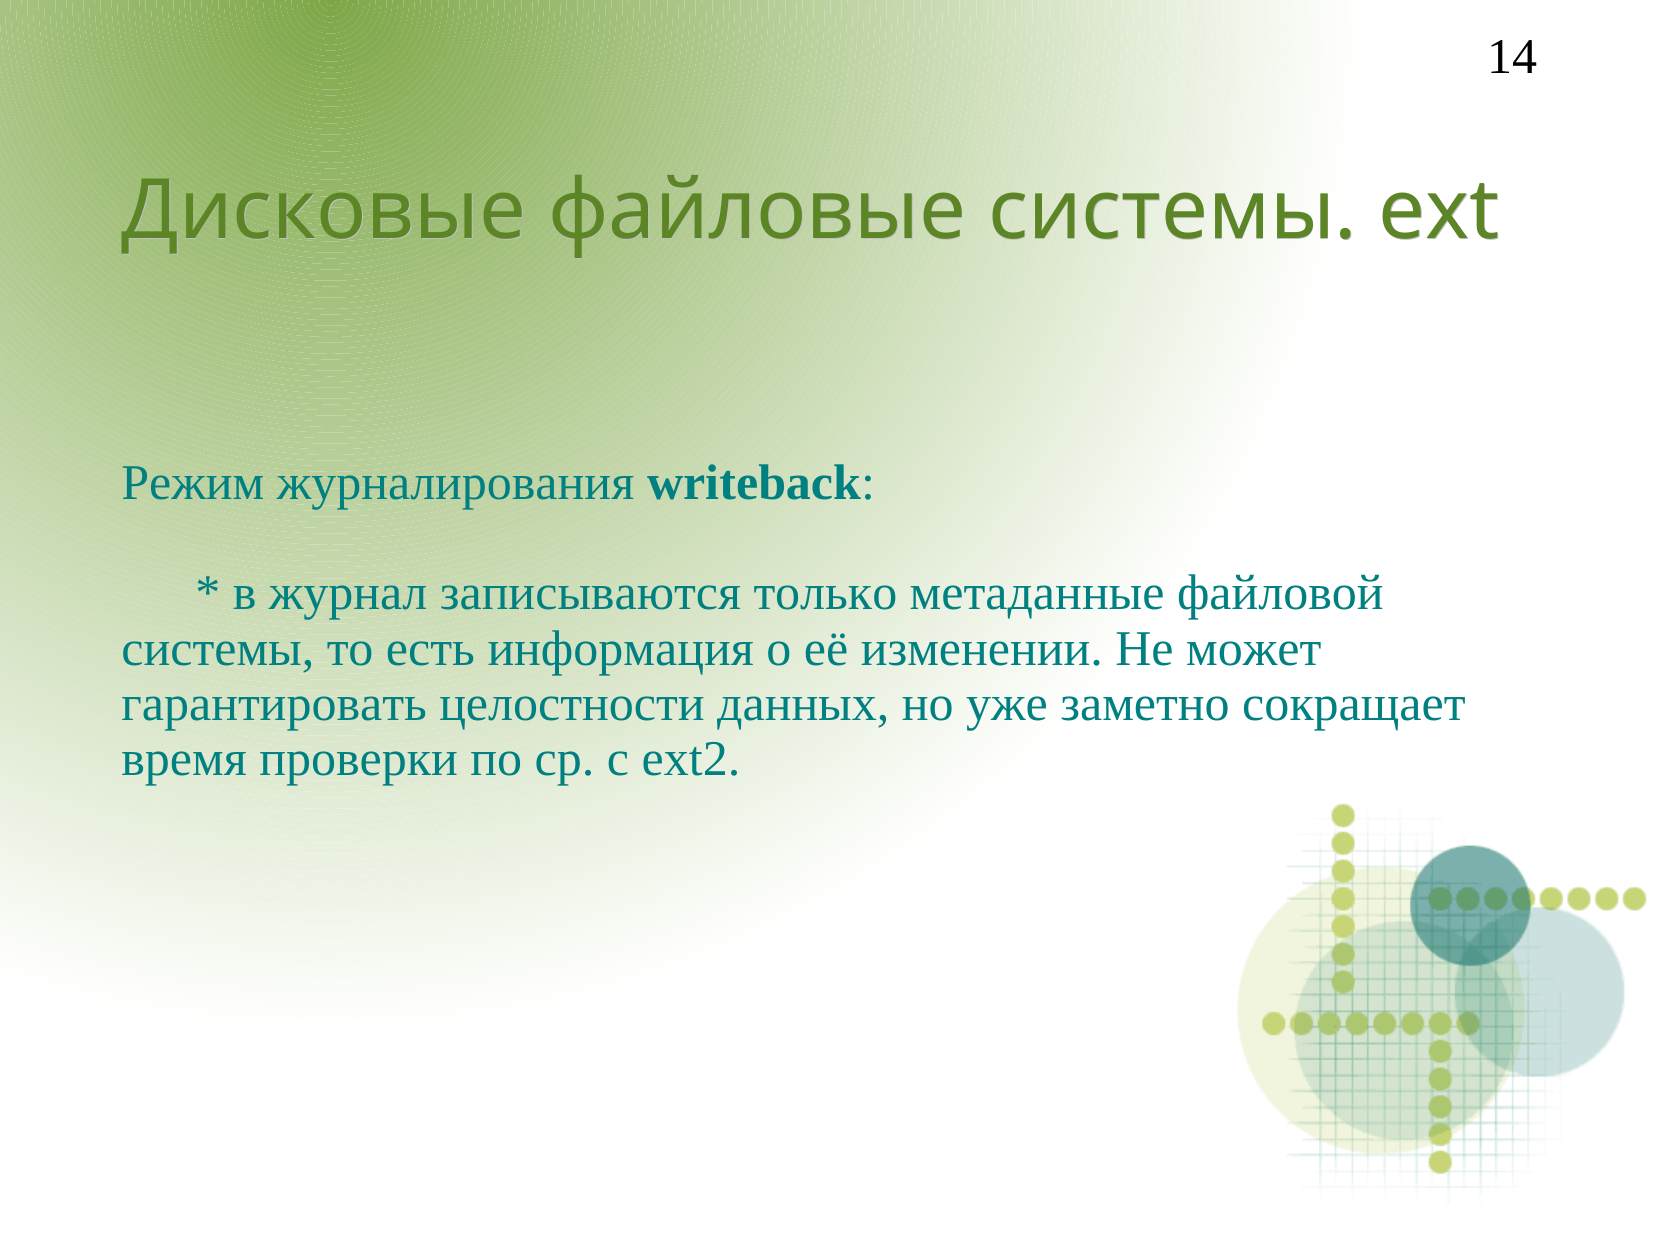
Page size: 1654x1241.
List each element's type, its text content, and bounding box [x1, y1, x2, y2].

subtitle Режим журналирования writeback: * в журнал записываются только метаданные файловой системы, то есть информация о её изменении. Не может гарантировать целостности данных, но уже заметно сокращает время проверки по ср. с ext2. [121, 311, 1534, 1067]
picture [1224, 792, 1654, 1211]
text_box <номер> [1498, 29, 1654, 89]
title Дисковые файловые системы. ext [121, 102, 1534, 311]
